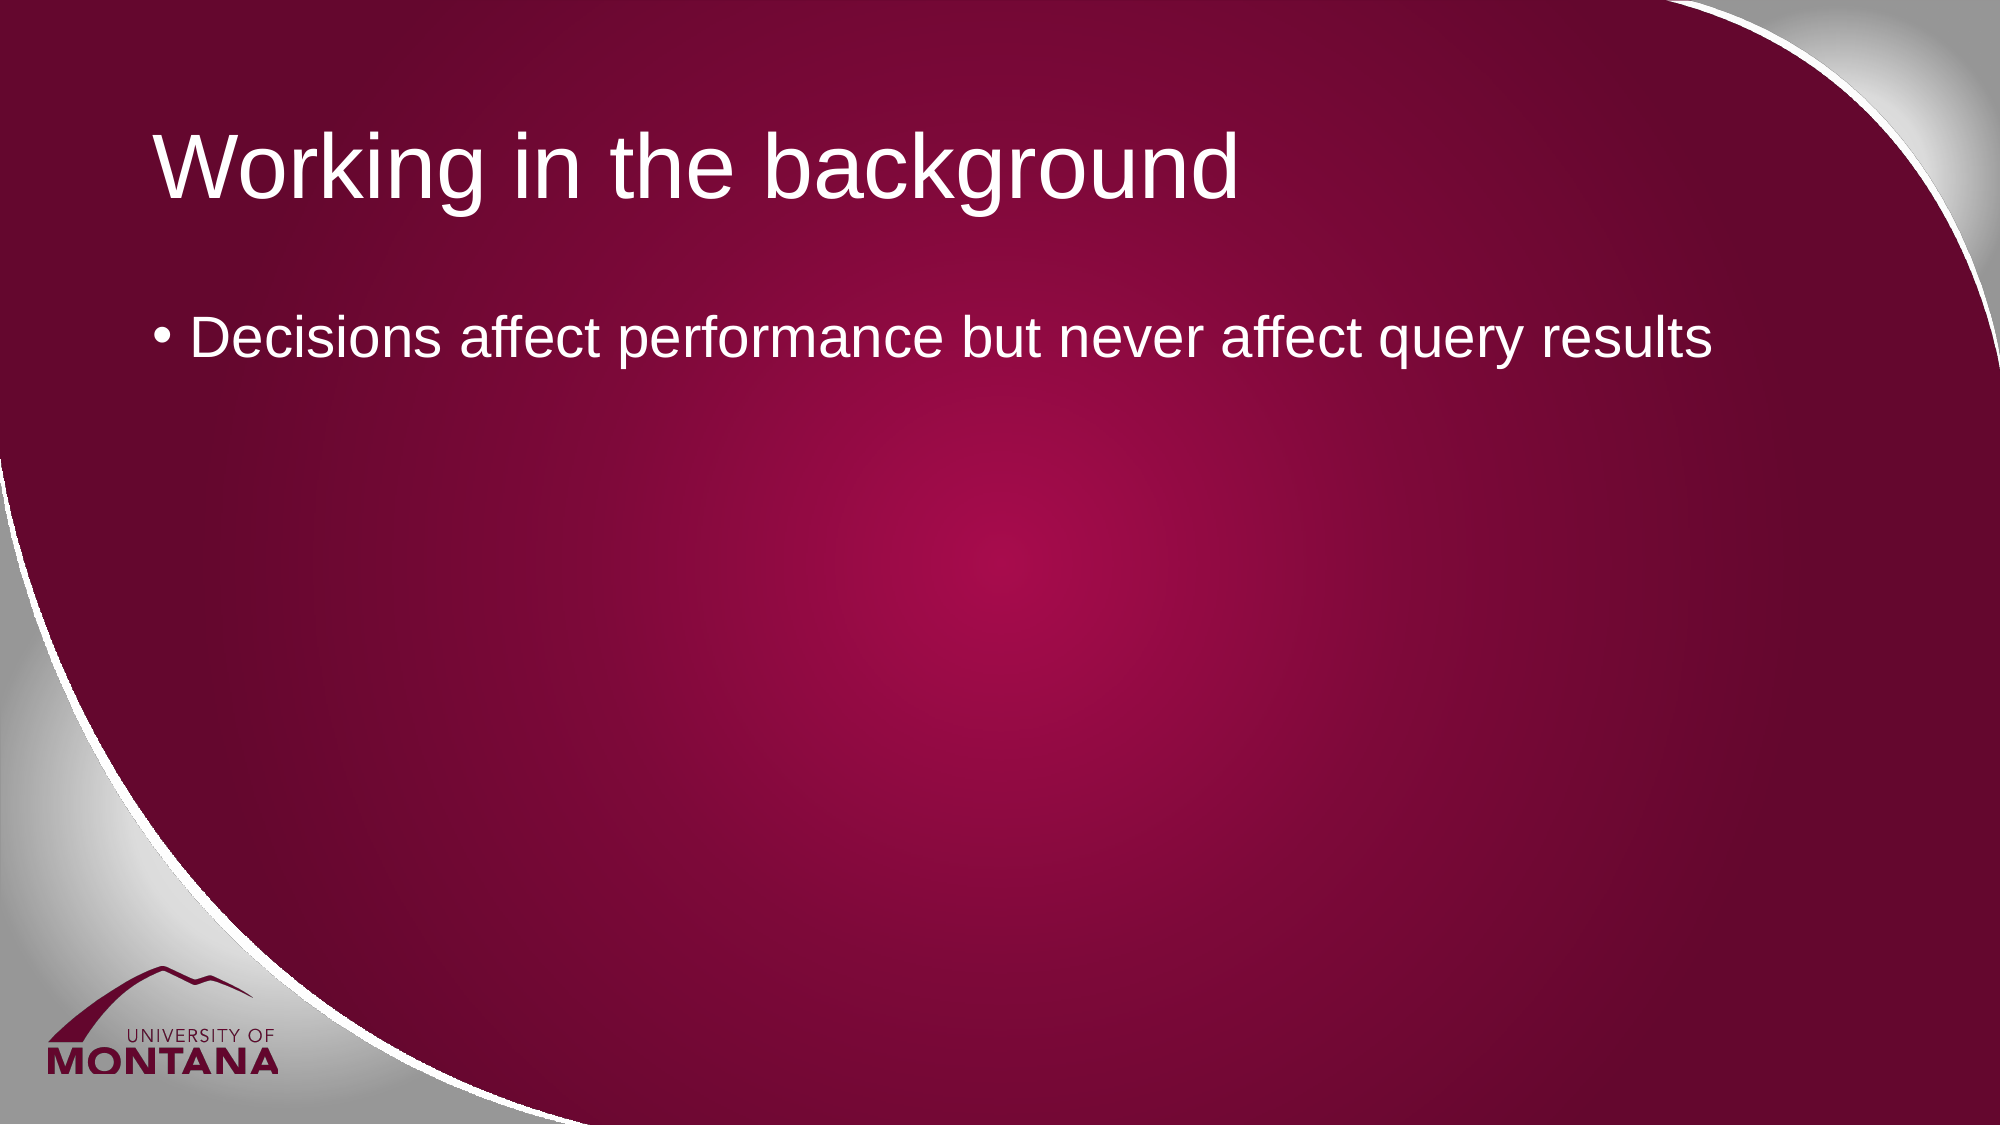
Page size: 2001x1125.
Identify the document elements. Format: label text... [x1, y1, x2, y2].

list Decisions affect performance but never affect query results [137, 299, 1863, 1014]
picture [0, 0, 2000, 1125]
title Working in the background [137, 59, 1863, 278]
